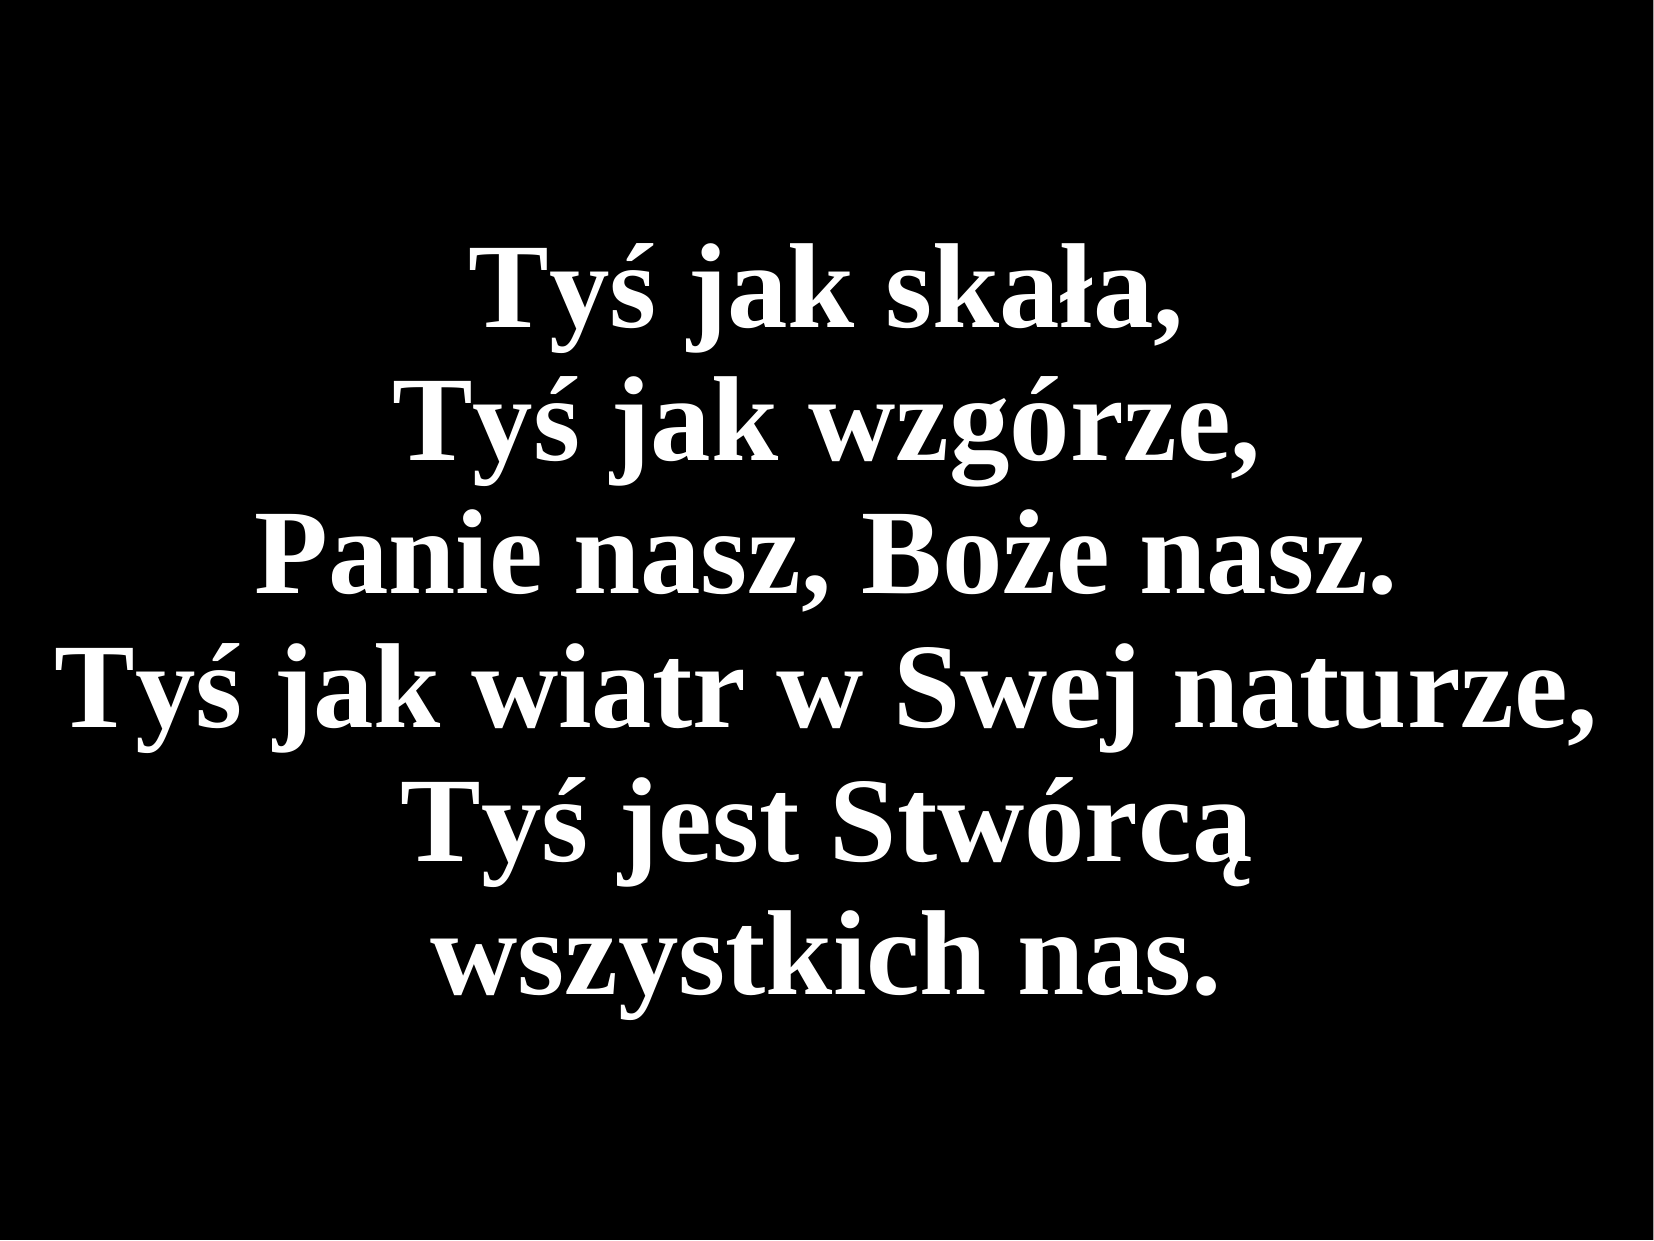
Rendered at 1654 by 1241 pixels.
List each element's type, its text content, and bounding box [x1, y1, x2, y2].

title Tyś jak skała, Tyś jak wzgórze, Panie nasz, Boże nasz. Tyś jak wiatr w Swej naturze, Tyś jest Stwórcą wszystkich nas. [0, 0, 1654, 1241]
